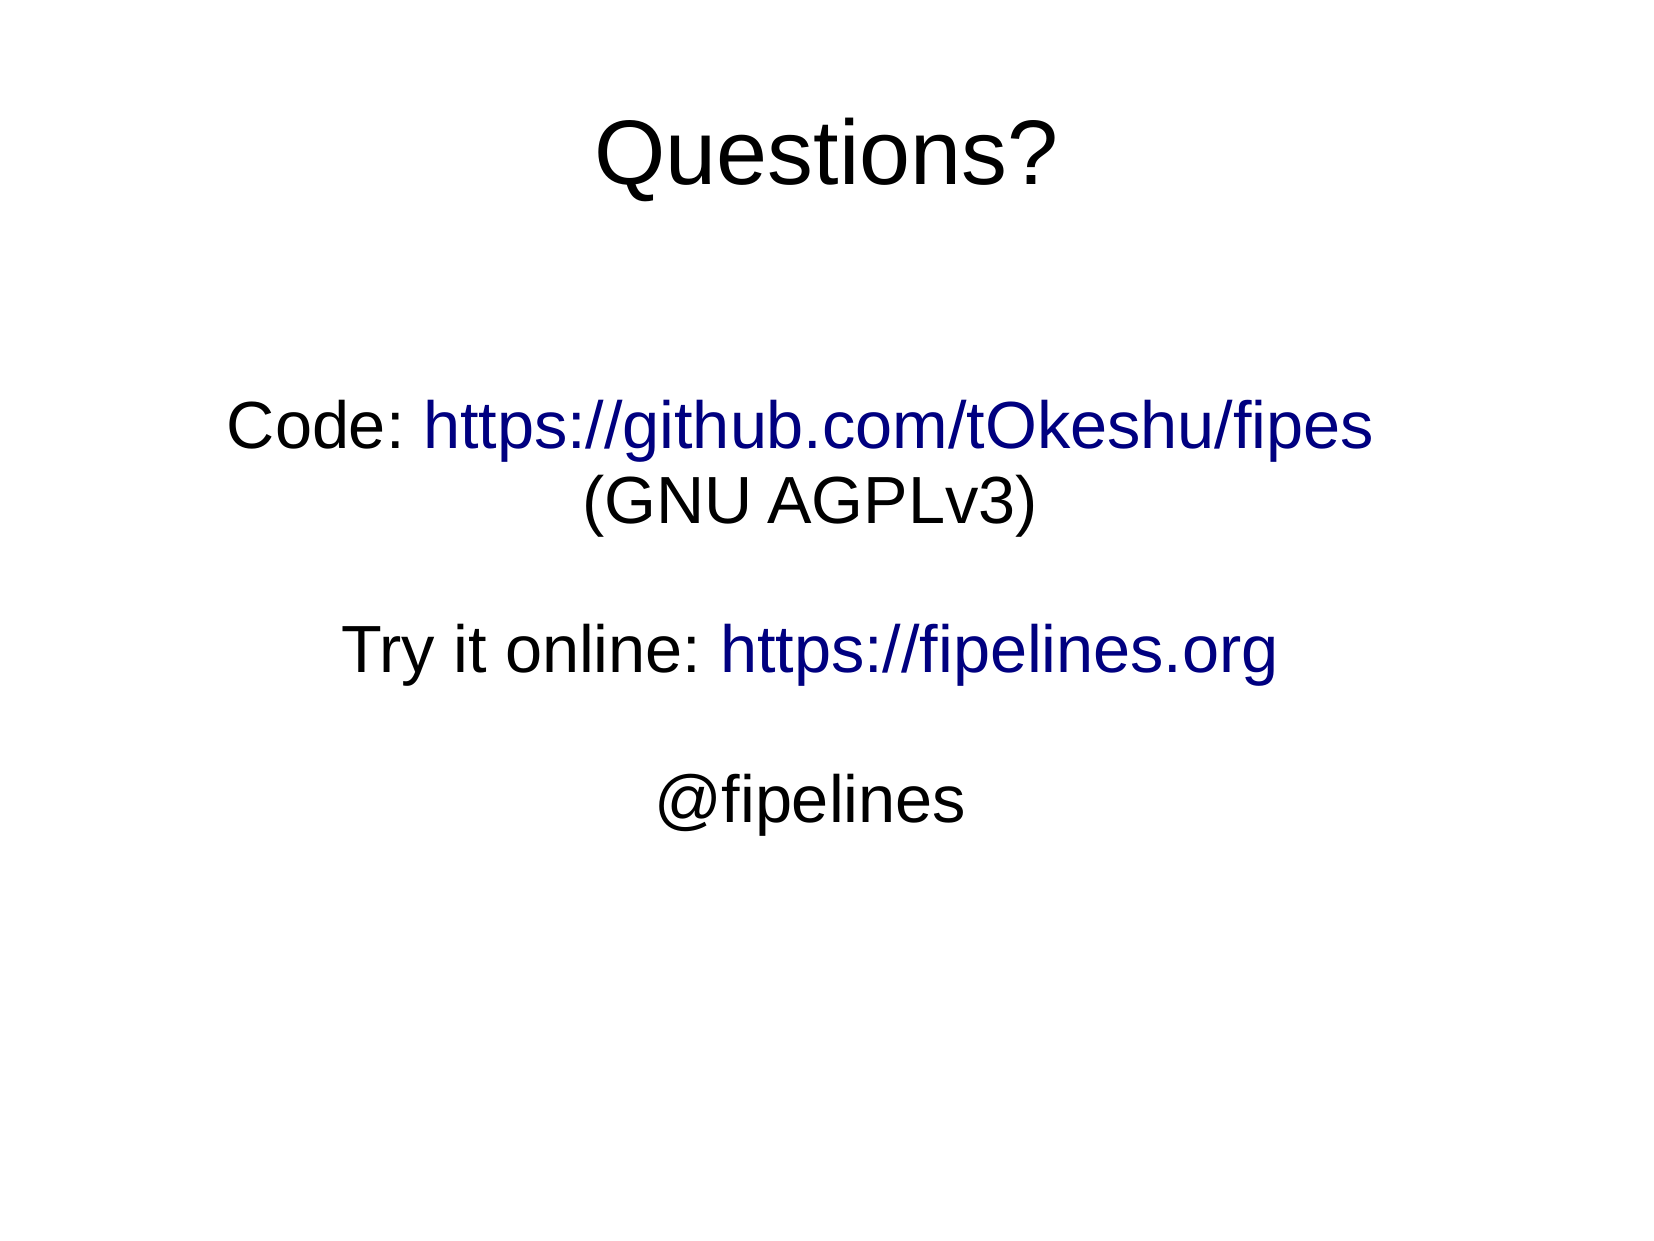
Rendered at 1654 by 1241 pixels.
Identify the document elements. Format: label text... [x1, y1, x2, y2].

title Questions? [82, 49, 1571, 257]
subtitle Code: https://github.com/tOkeshu/fipes (GNU AGPLv3) Try it online: https://fipelines.org @fipelines [82, 290, 1538, 1010]
